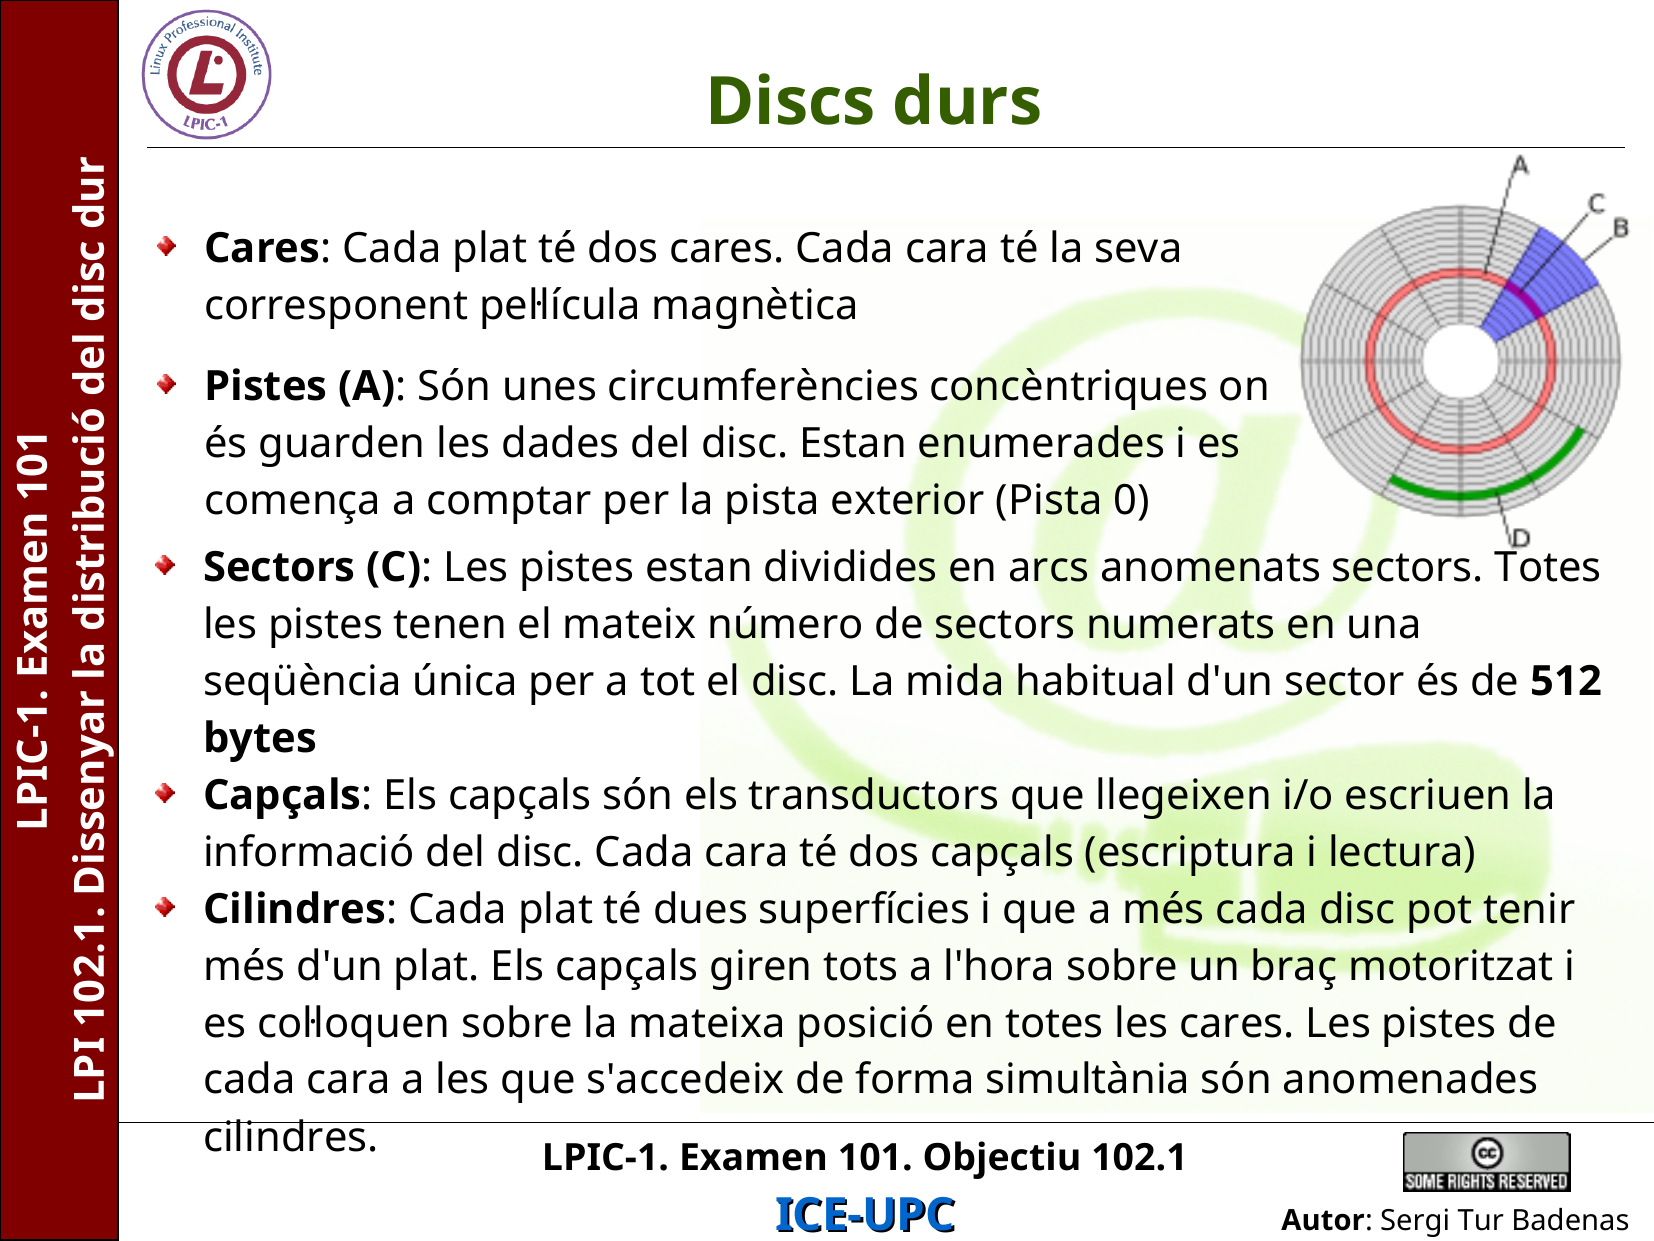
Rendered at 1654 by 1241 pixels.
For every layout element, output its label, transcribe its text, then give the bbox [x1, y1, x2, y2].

picture [135, 5, 277, 55]
picture [1223, 130, 1654, 1113]
title Discs durs [129, 55, 1619, 142]
text_box Sectors (C): Les pistes estan dividides en arcs anomenats sectors. Totes les pistes tenen el mateix número de sectors numerats en una seqüència única per a tot el disc. La mida habitual d'un sector és de 512 bytes Capçals: Els capçals són els transductors que llegeixen i/o escriuen la informació del disc. Cada cara té dos capçals (escriptura i lectura) Cilindres: Cada plat té dues superfícies i que a més cada disc pot tenir més d'un plat. Els capçals giren tots a l'hora sobre un braç motoritzat i es col·loquen sobre la mateixa posició en totes les cares. Les pistes de cada cara a les que s'accedeix de forma simultània són anomenades cilindres. [46, 529, 1639, 1241]
list Cares: Cada plat té dos cares. Cada cara té la seva corresponent pel·lícula magnètica Pistes (A): Són unes circumferències concèntriques on és guarden les dades del disc. Estan enumerades i es comença a comptar per la pista exterior (Pista 0) [62, 217, 1223, 529]
